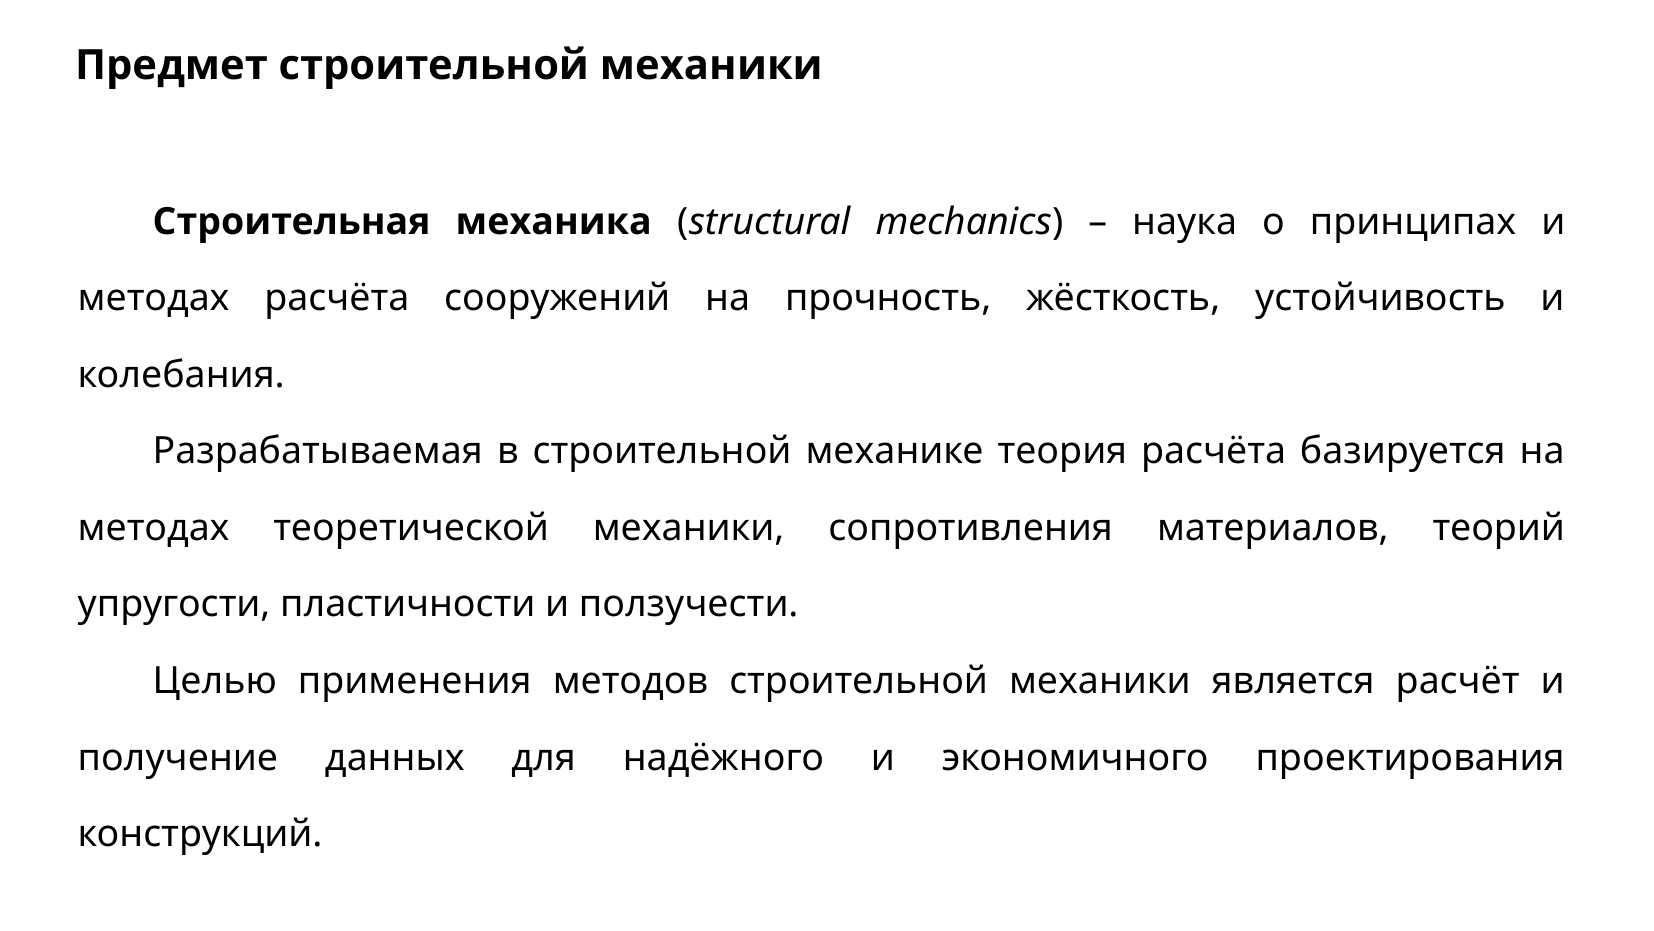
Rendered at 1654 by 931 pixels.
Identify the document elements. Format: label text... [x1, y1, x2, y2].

subtitle Строительная механика (structural mechanics) – наука о принципах и методах расчёта сооружений на прочность, жёсткость, устойчивость и колебания. Разрабатываемая в строительной механике теория расчёта базируется на методах теоретической механики, сопротивления материалов, теорий упругости, пластичности и ползучести. Целью применения методов строительной механики является расчёт и получение данных для надёжного и экономичного проектирования конструкций. [77, 168, 1566, 844]
title Предмет строительной механики [75, 37, 1564, 91]
